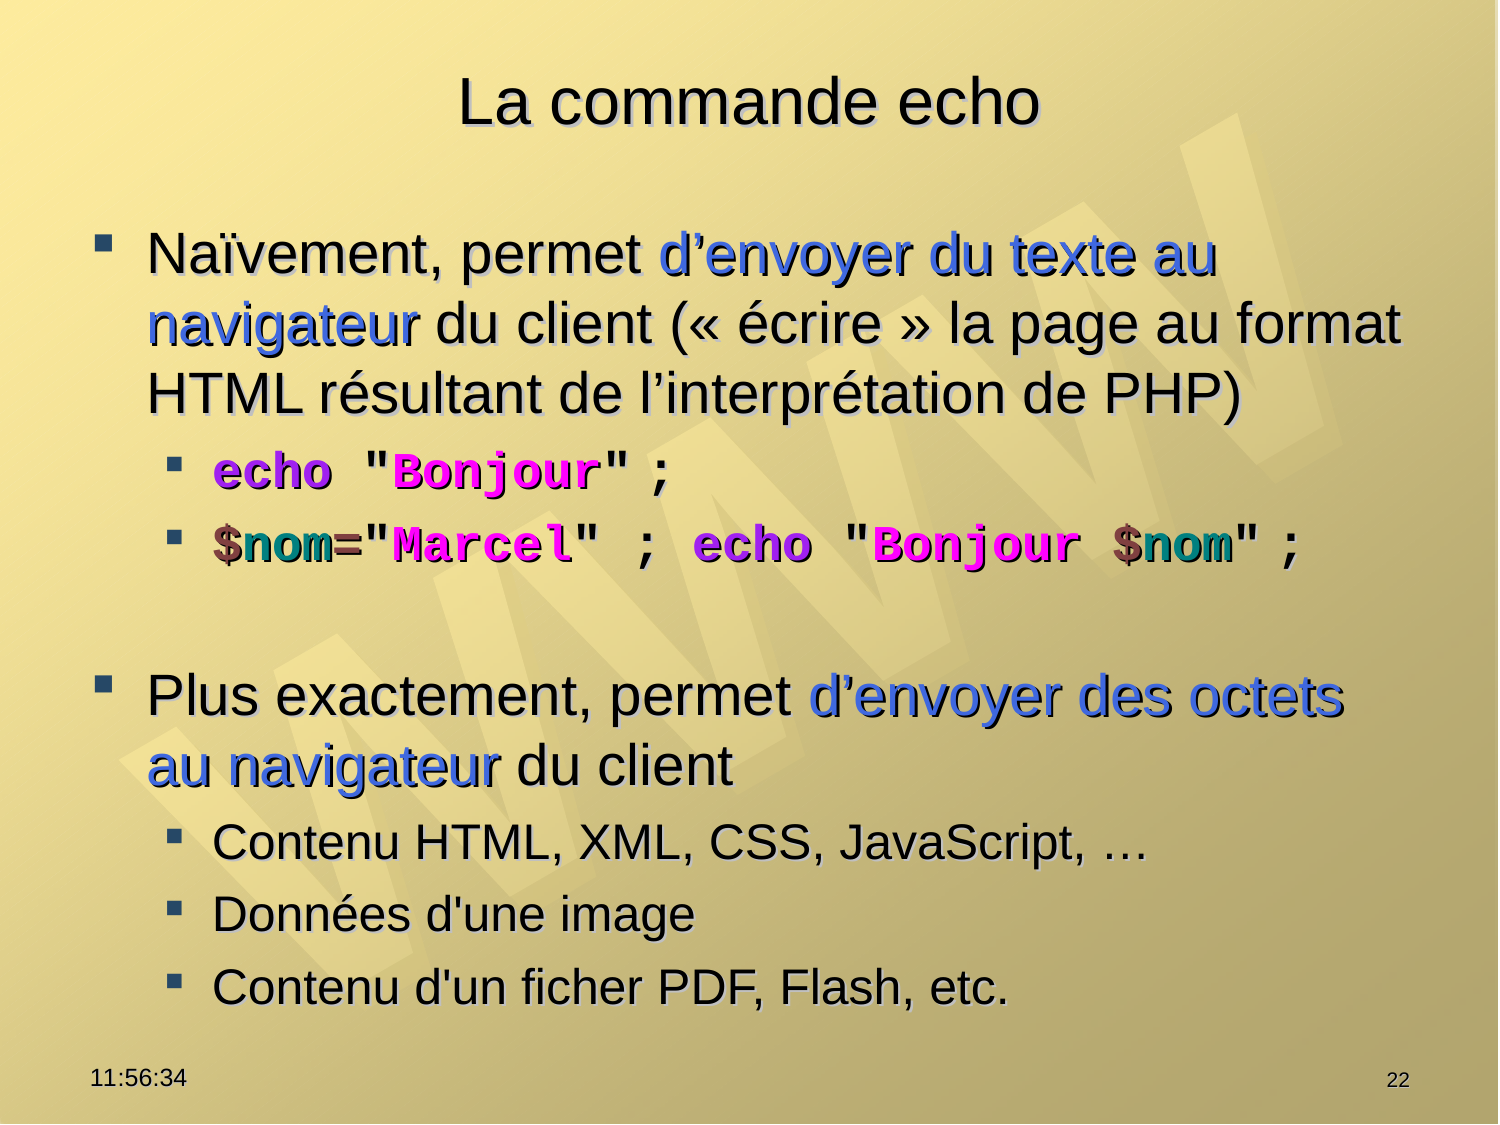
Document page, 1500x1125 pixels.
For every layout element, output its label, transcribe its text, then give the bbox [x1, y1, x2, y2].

text_box 18:45:30 [74, 1058, 426, 1100]
title La commande echo [75, 45, 1426, 152]
list Naïvement, permet d’envoyer du texte au navigateur du client (« écrire » la page au format HTML résultant de l’interprétation de PHP) echo "Bonjour" ; $nom="Marcel" ; echo "Bonjour $nom" ; Plus exactement, permet d’envoyer des octets au navigateur du client Contenu HTML, XML, CSS, JavaScript, … Données d'une image Contenu d'un ficher PDF, Flash, etc. [75, 207, 1426, 1035]
text_box <numéro> [1074, 1058, 1426, 1100]
